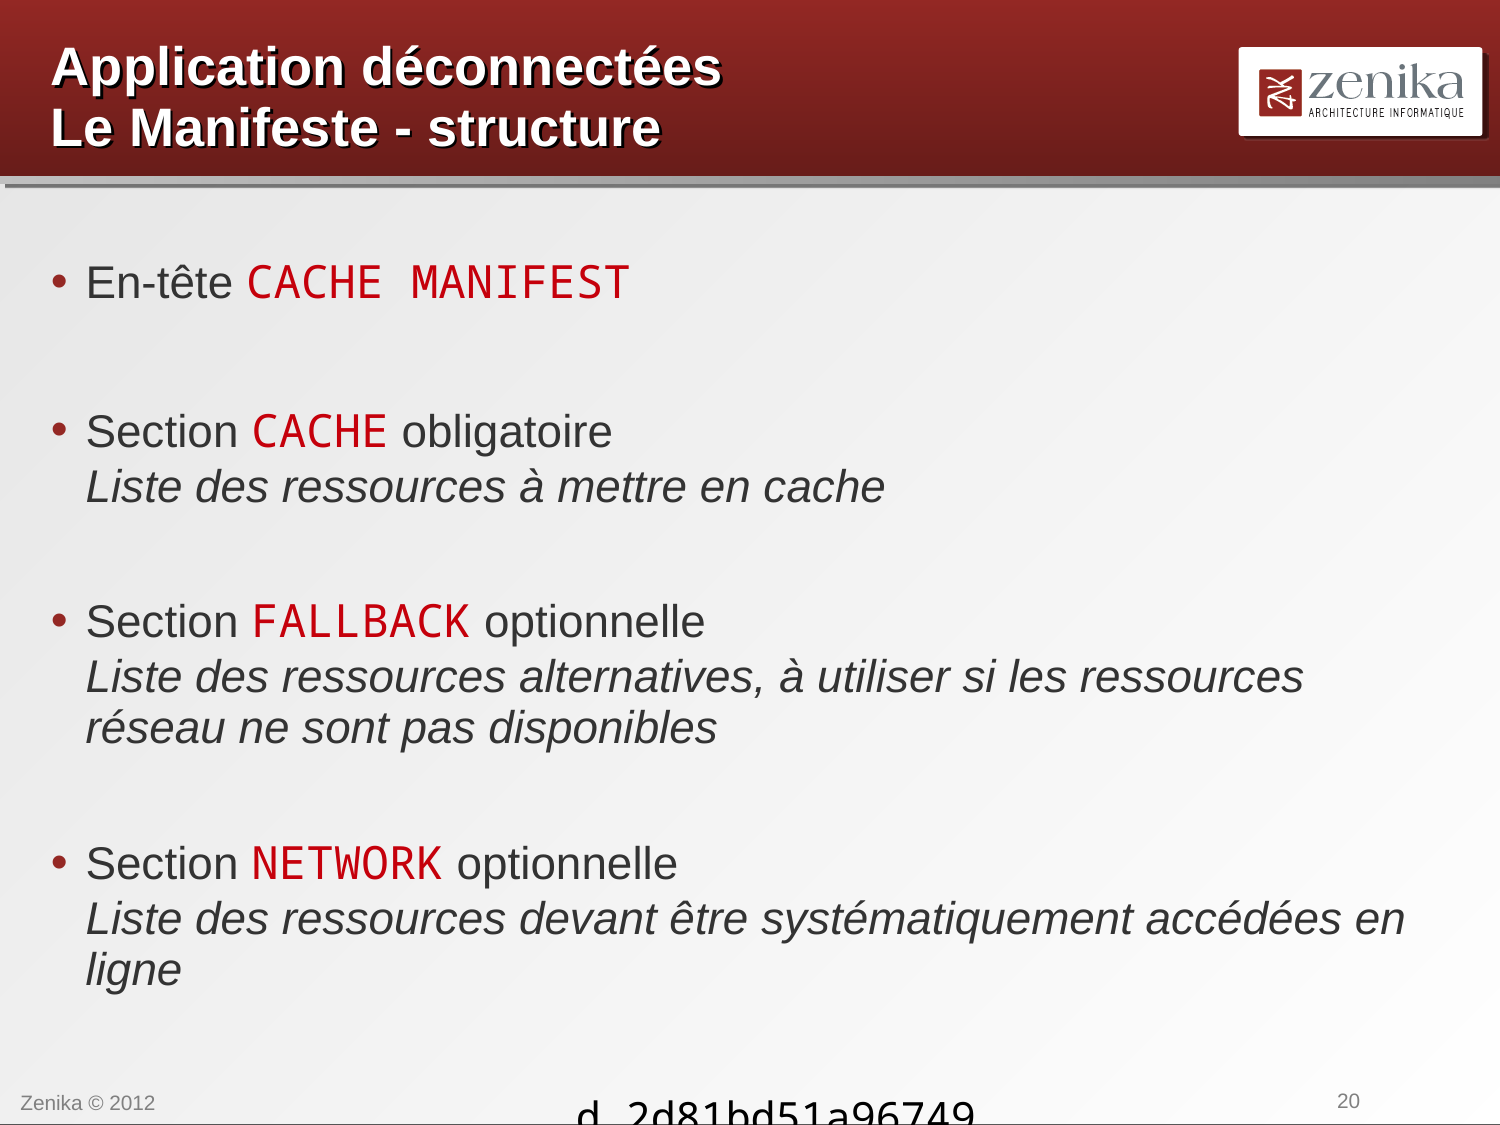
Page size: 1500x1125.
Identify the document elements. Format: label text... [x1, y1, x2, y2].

list En-tête CACHE MANIFEST Section CACHE obligatoire Liste des ressources à mettre en cache Section FALLBACK optionnelle Liste des ressources alternatives, à utiliser si les ressources réseau ne sont pas disponibles Section NETWORK optionnelle Liste des ressources devant être systématiquement accédées en ligne [50, 249, 1435, 1079]
title Application déconnectées Le Manifeste - structure [50, 15, 1206, 180]
picture [1257, 58, 1464, 125]
